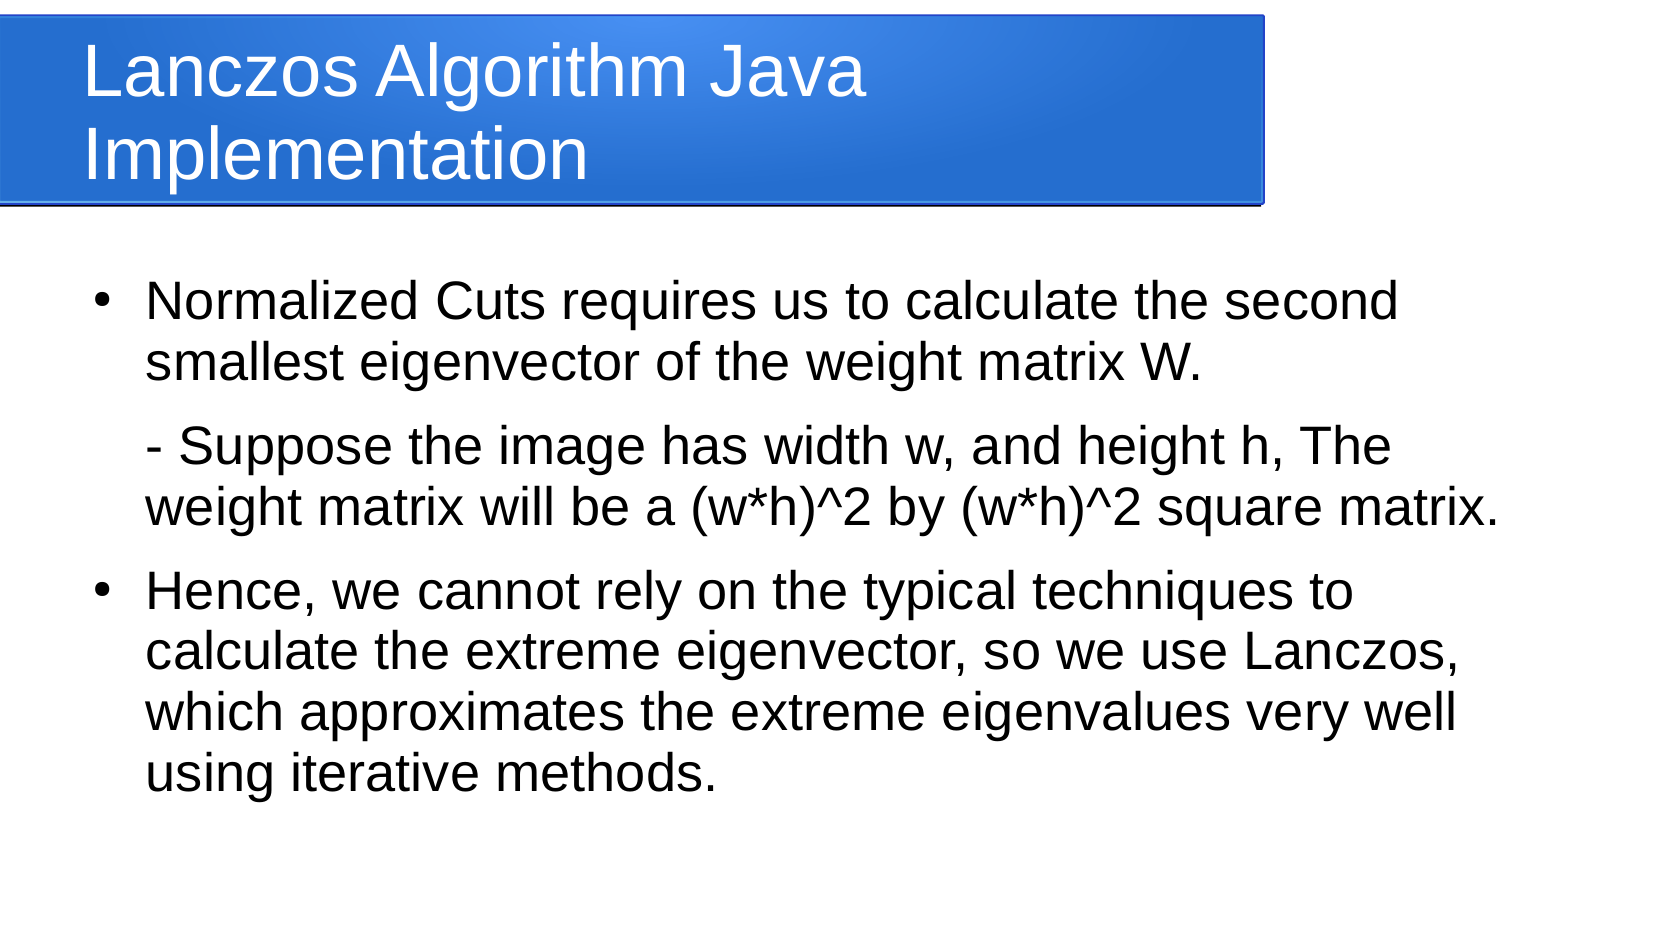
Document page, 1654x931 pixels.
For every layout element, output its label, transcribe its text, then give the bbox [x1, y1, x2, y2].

list Normalized Cuts requires us to calculate the second smallest eigenvector of the weight matrix W. - Suppose the image has width w, and height h, The weight matrix will be a (w*h)^2 by (w*h)^2 square matrix. Hence, we cannot rely on the typical techniques to calculate the extreme eigenvector, so we use Lanczos, which approximates the extreme eigenvalues very well using iterative methods. [75, 270, 1564, 811]
title Lanczos Algorithm Java Implementation [82, 29, 1235, 196]
